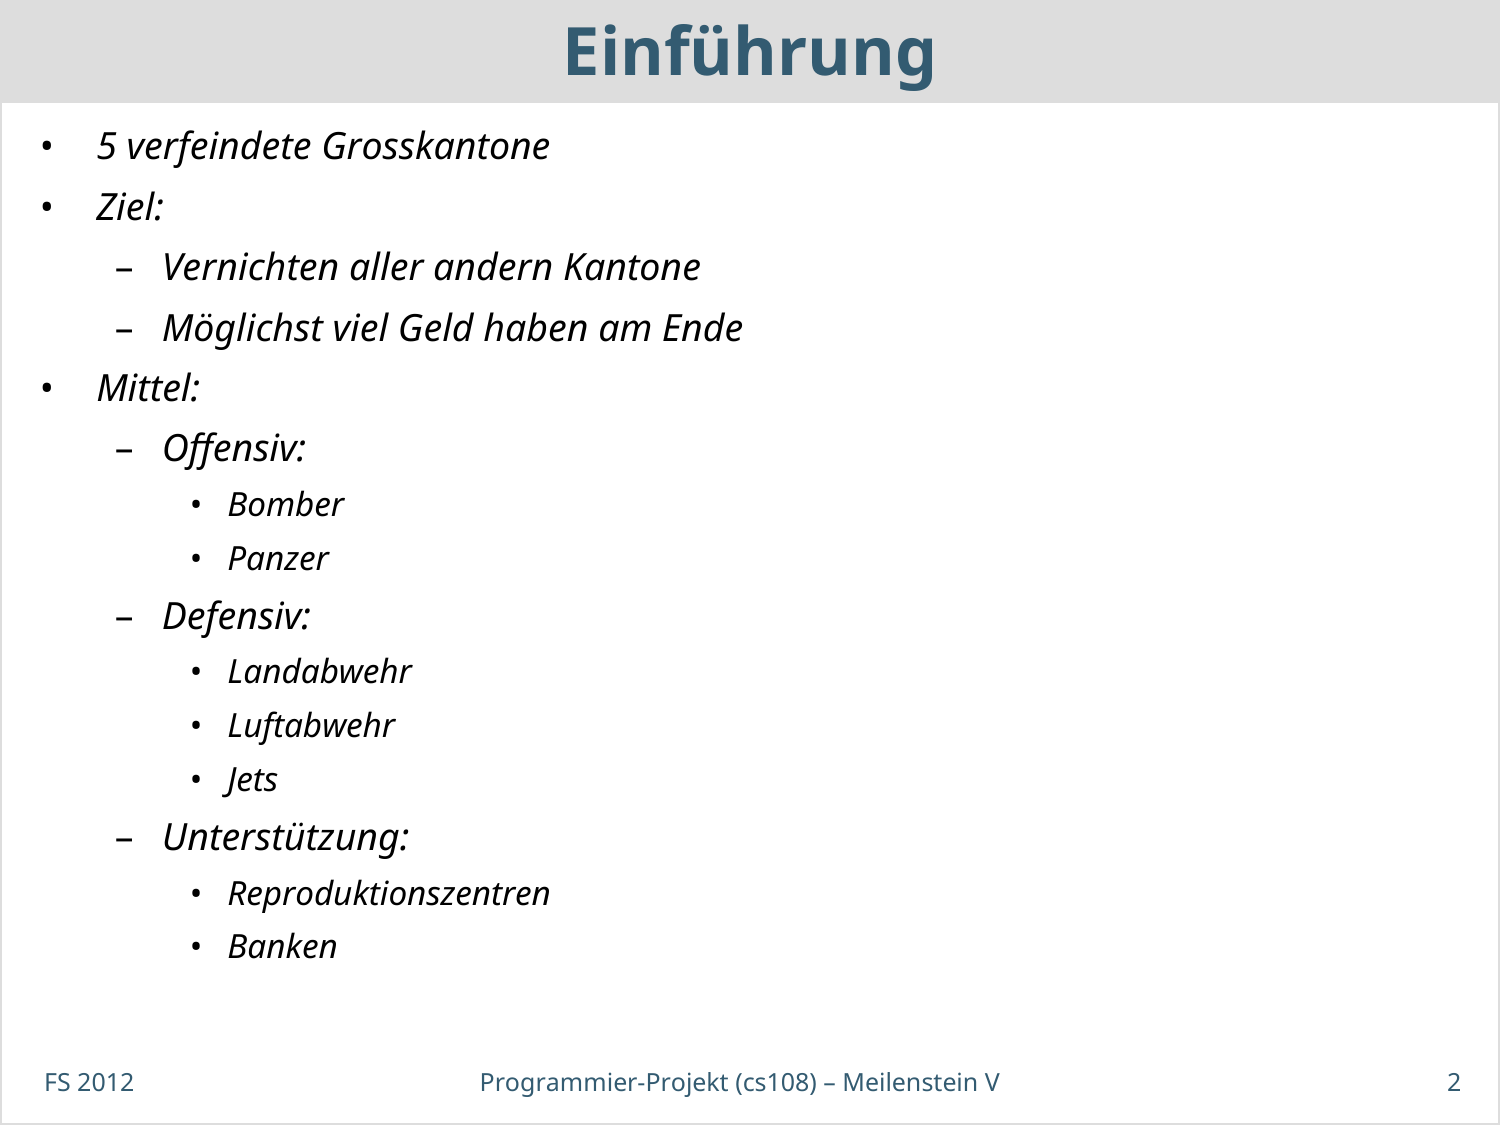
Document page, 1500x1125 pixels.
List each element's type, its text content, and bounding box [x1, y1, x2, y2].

title Einführung [0, 0, 1500, 100]
text_box <number> [1375, 1058, 1477, 1097]
text_box FS 2012 [29, 1059, 195, 1097]
text_box Programmier-Projekt (cs108) – Meilenstein V [300, 1059, 1201, 1107]
list 5 verfeindete Grosskantone Ziel: Vernichten aller andern Kantone Möglichst viel Geld haben am Ende Mittel: Offensiv: Bomber Panzer Defensiv: Landabwehr Luftabwehr Jets Unterstützung: Reproduktionszentren Banken [24, 112, 1476, 1059]
